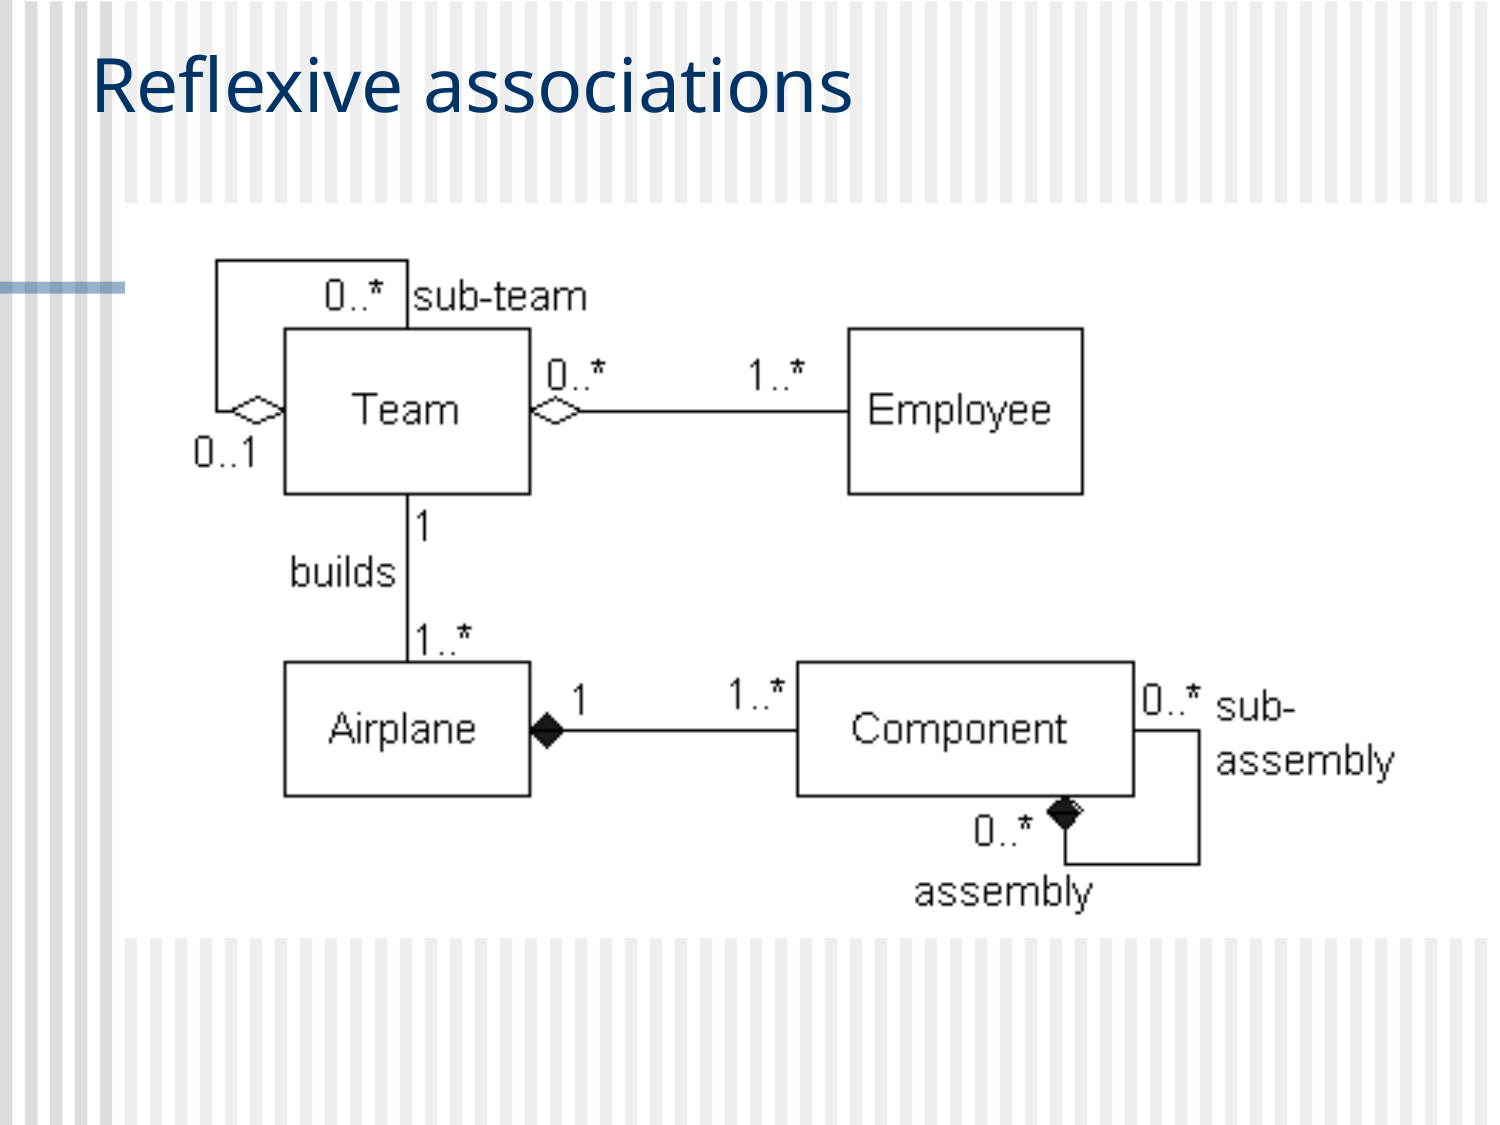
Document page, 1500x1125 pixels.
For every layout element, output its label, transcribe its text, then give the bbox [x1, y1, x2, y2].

picture [125, 203, 1492, 938]
title Reflexive associations [75, 29, 1425, 136]
